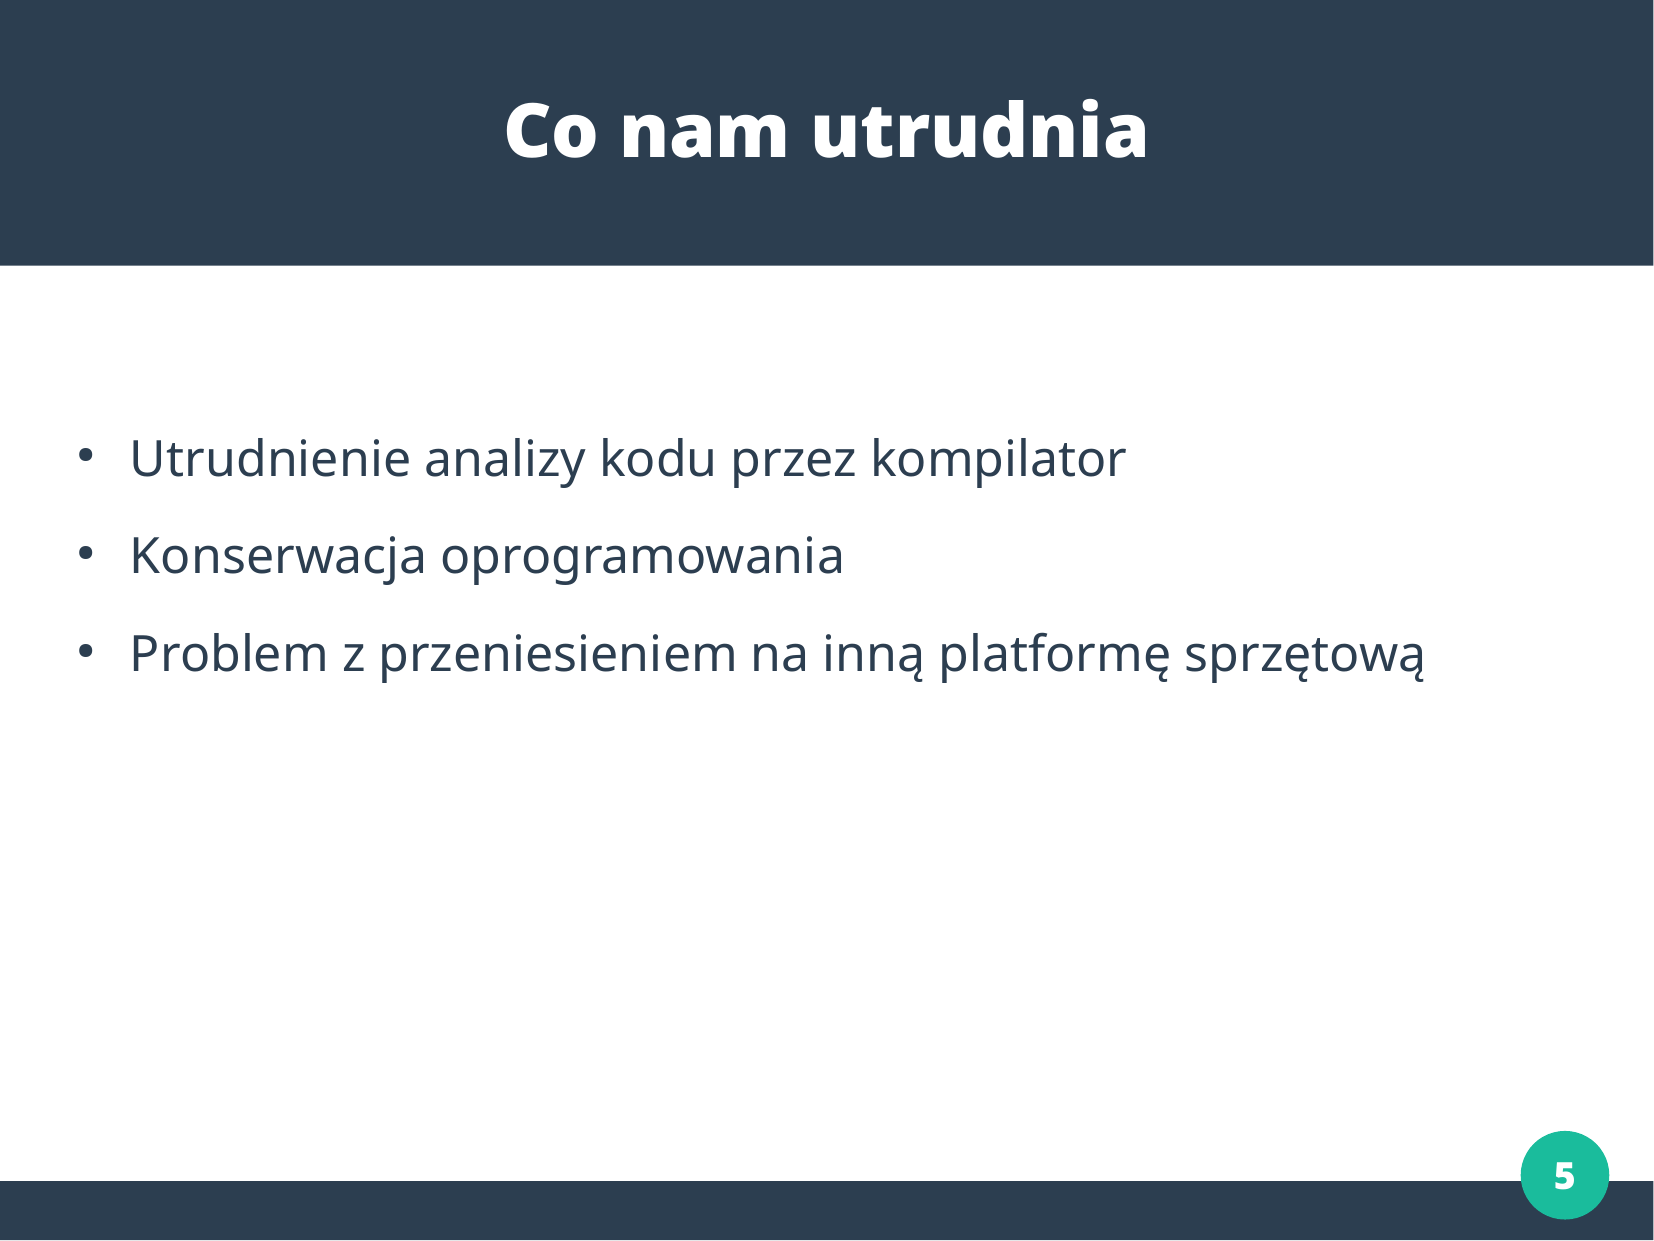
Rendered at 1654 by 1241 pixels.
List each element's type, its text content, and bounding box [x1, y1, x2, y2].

title Co nam utrudnia [59, 49, 1595, 207]
list Utrudnienie analizy kodu przez kompilator Konserwacja oprogramowania Problem z przeniesieniem na inną platformę sprzętową [59, 324, 1595, 1152]
